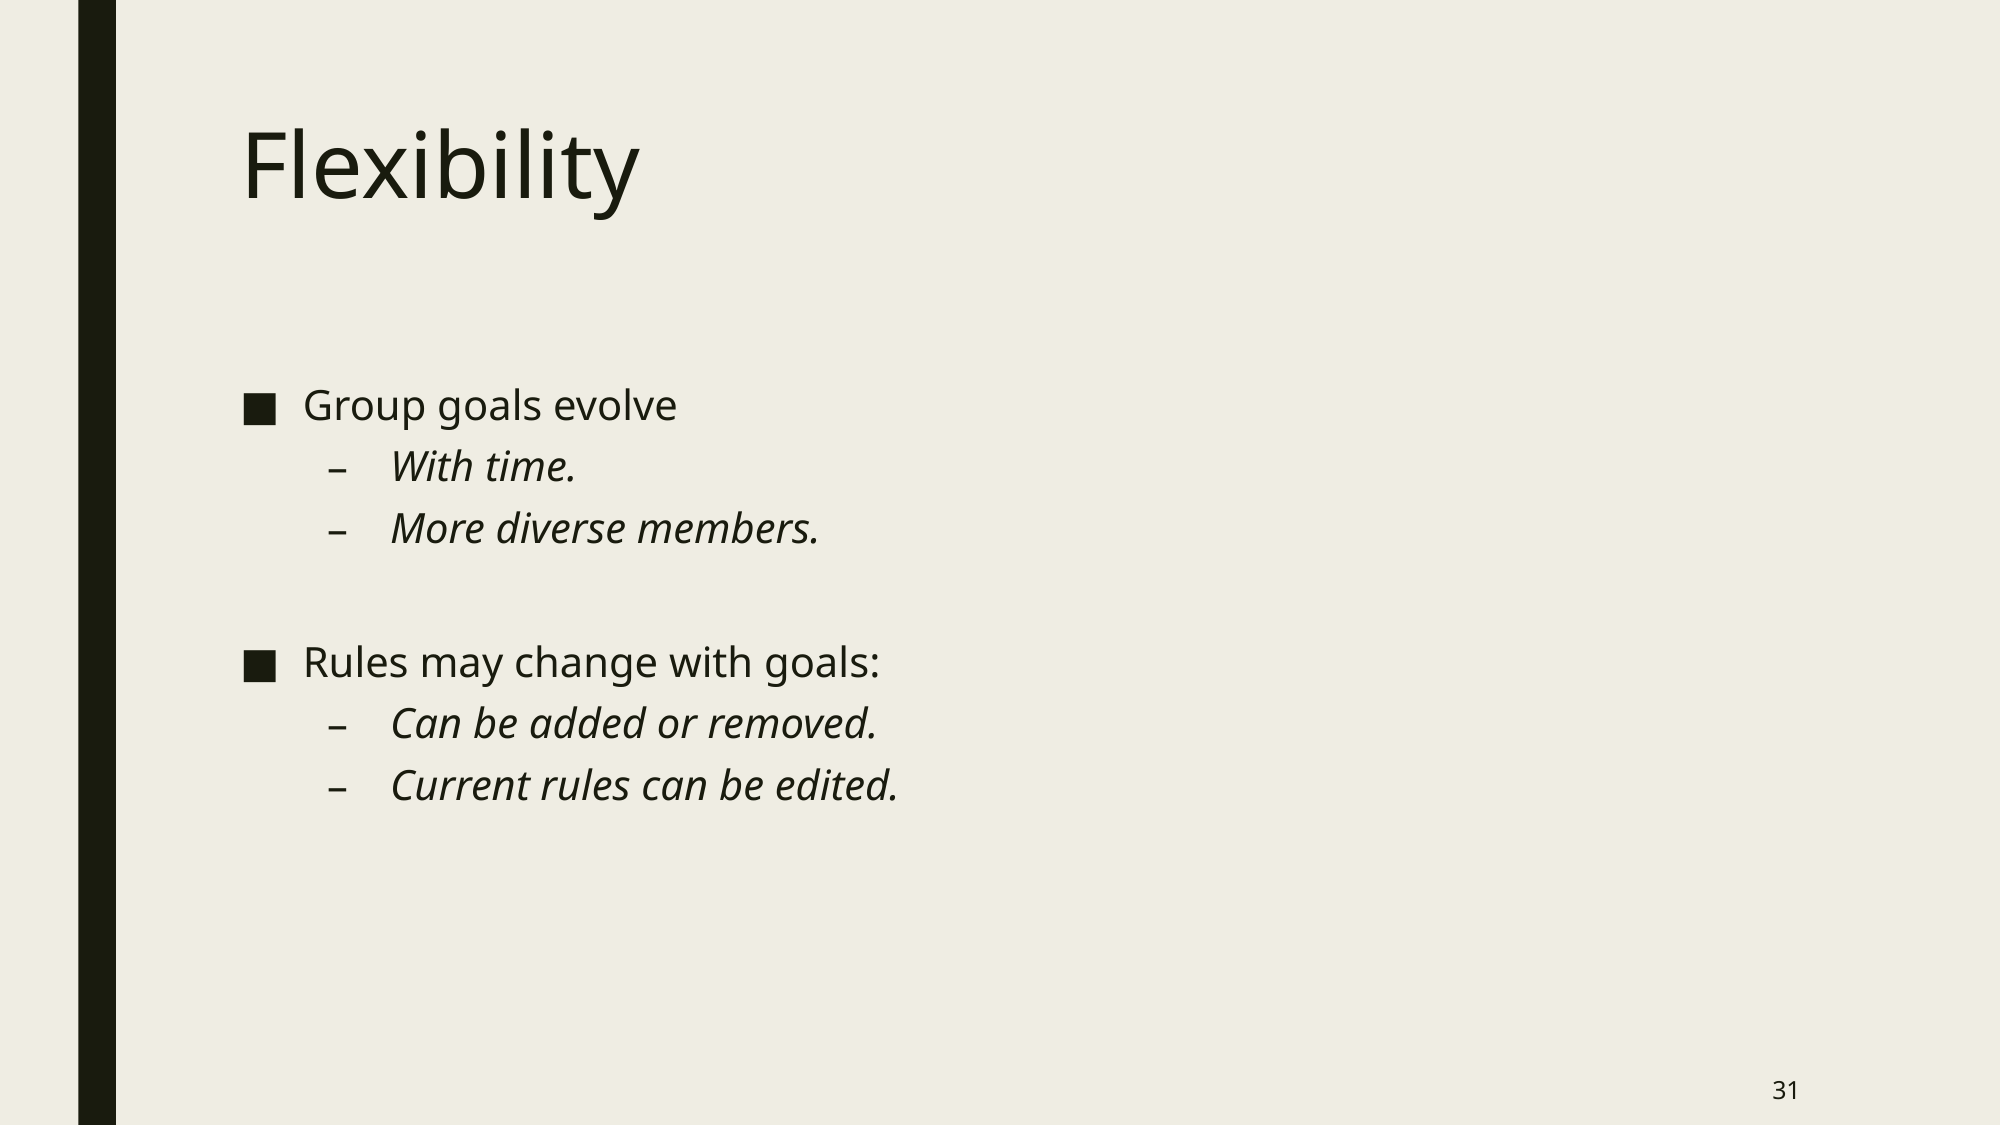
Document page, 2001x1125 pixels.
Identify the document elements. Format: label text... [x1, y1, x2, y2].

list Group goals evolve With time. More diverse members. Rules may change with goals: Can be added or removed. Current rules can be edited. [225, 375, 1800, 963]
slide_number <number> [1553, 1058, 1816, 1125]
title Flexibility [225, 112, 1800, 357]
